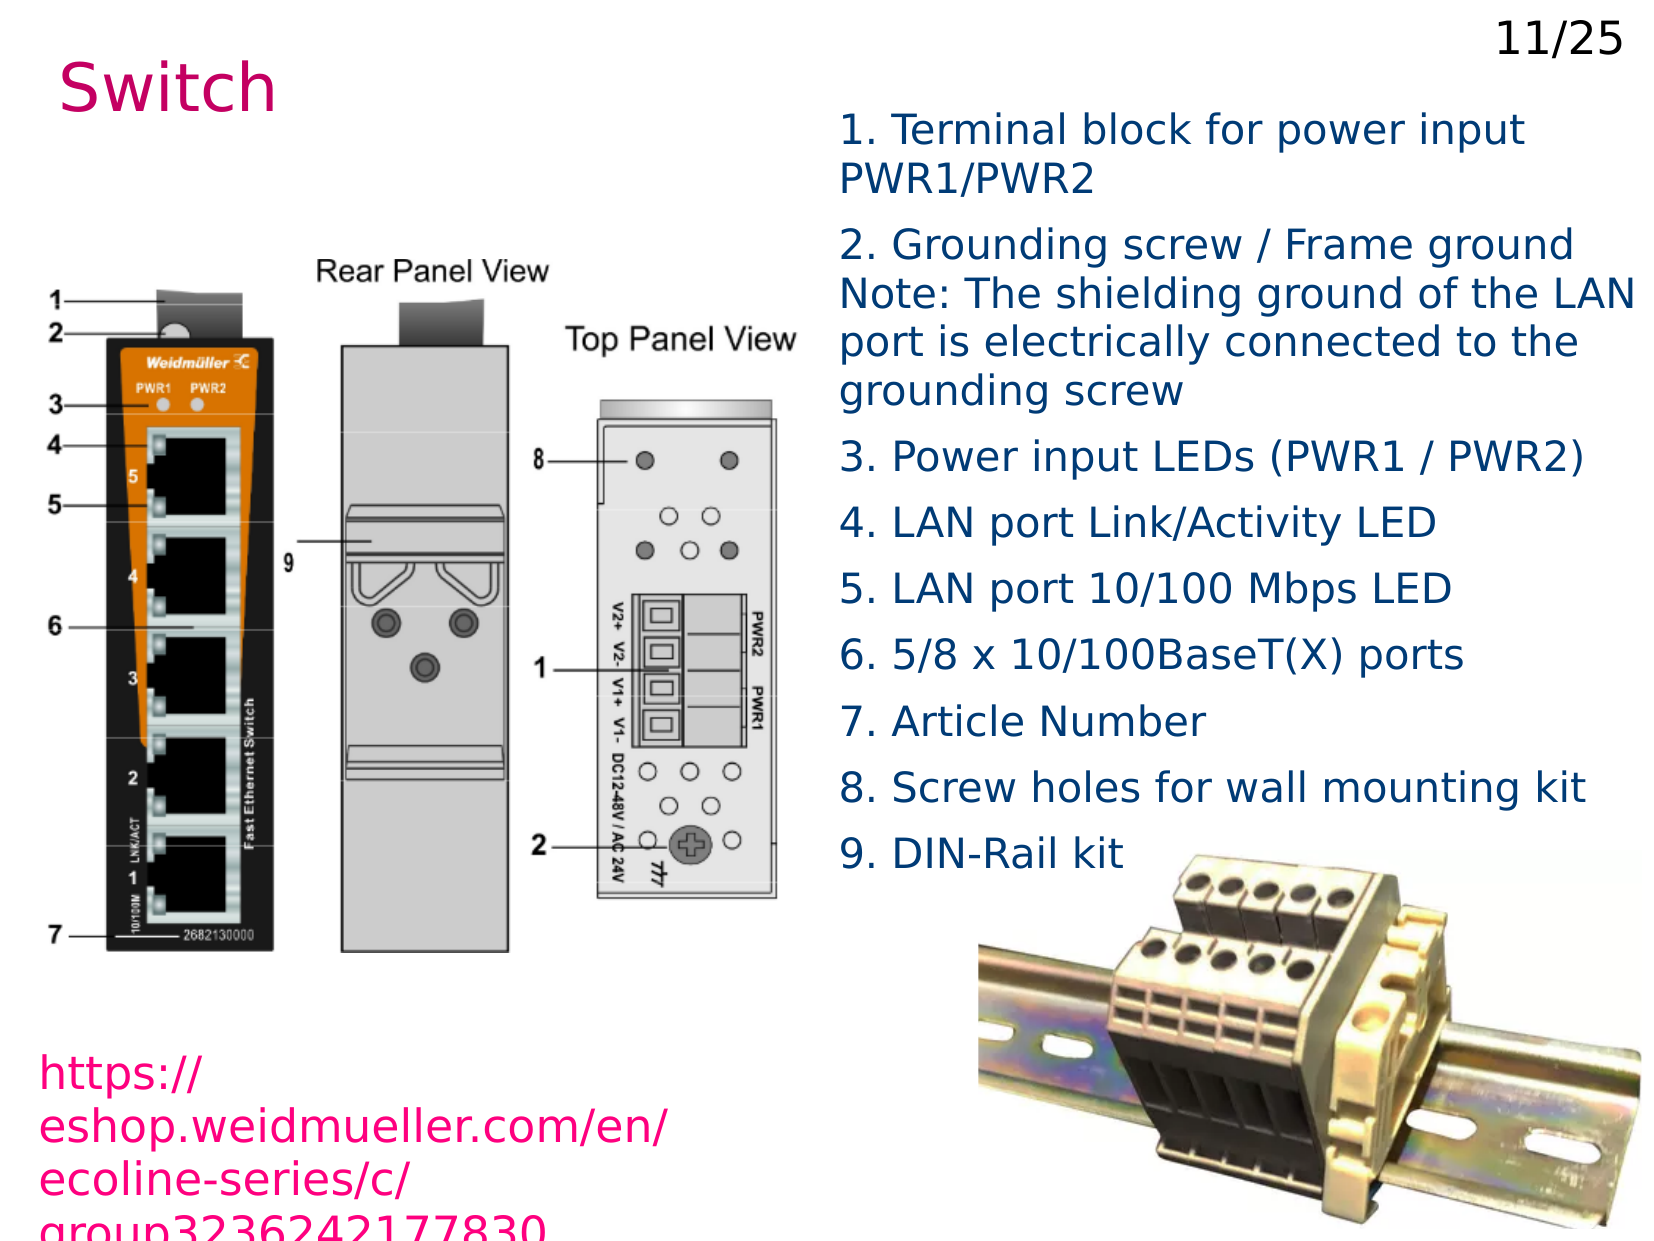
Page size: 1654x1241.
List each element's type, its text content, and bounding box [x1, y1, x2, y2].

list 1. Terminal block for power input PWR1/PWR2 2. Grounding screw / Frame ground Note: The shielding ground of the LAN port is electrically connected to the grounding screw 3. Power input LEDs (PWR1 / PWR2) 4. LAN port Link/Activity LED 5. LAN port 10/100 Mbps LED 6. 5/8 x 10/100BaseT(X) ports 7. Article Number 8. Screw holes for wall mounting kit 9. DIN-Rail kit [838, 106, 1642, 945]
text_box https://eshop.weidmueller.com/en/ecoline-series/c/group3236242177830 [23, 1039, 804, 1214]
title Switch [59, 29, 1625, 148]
picture [33, 259, 804, 969]
picture [978, 945, 1642, 1229]
